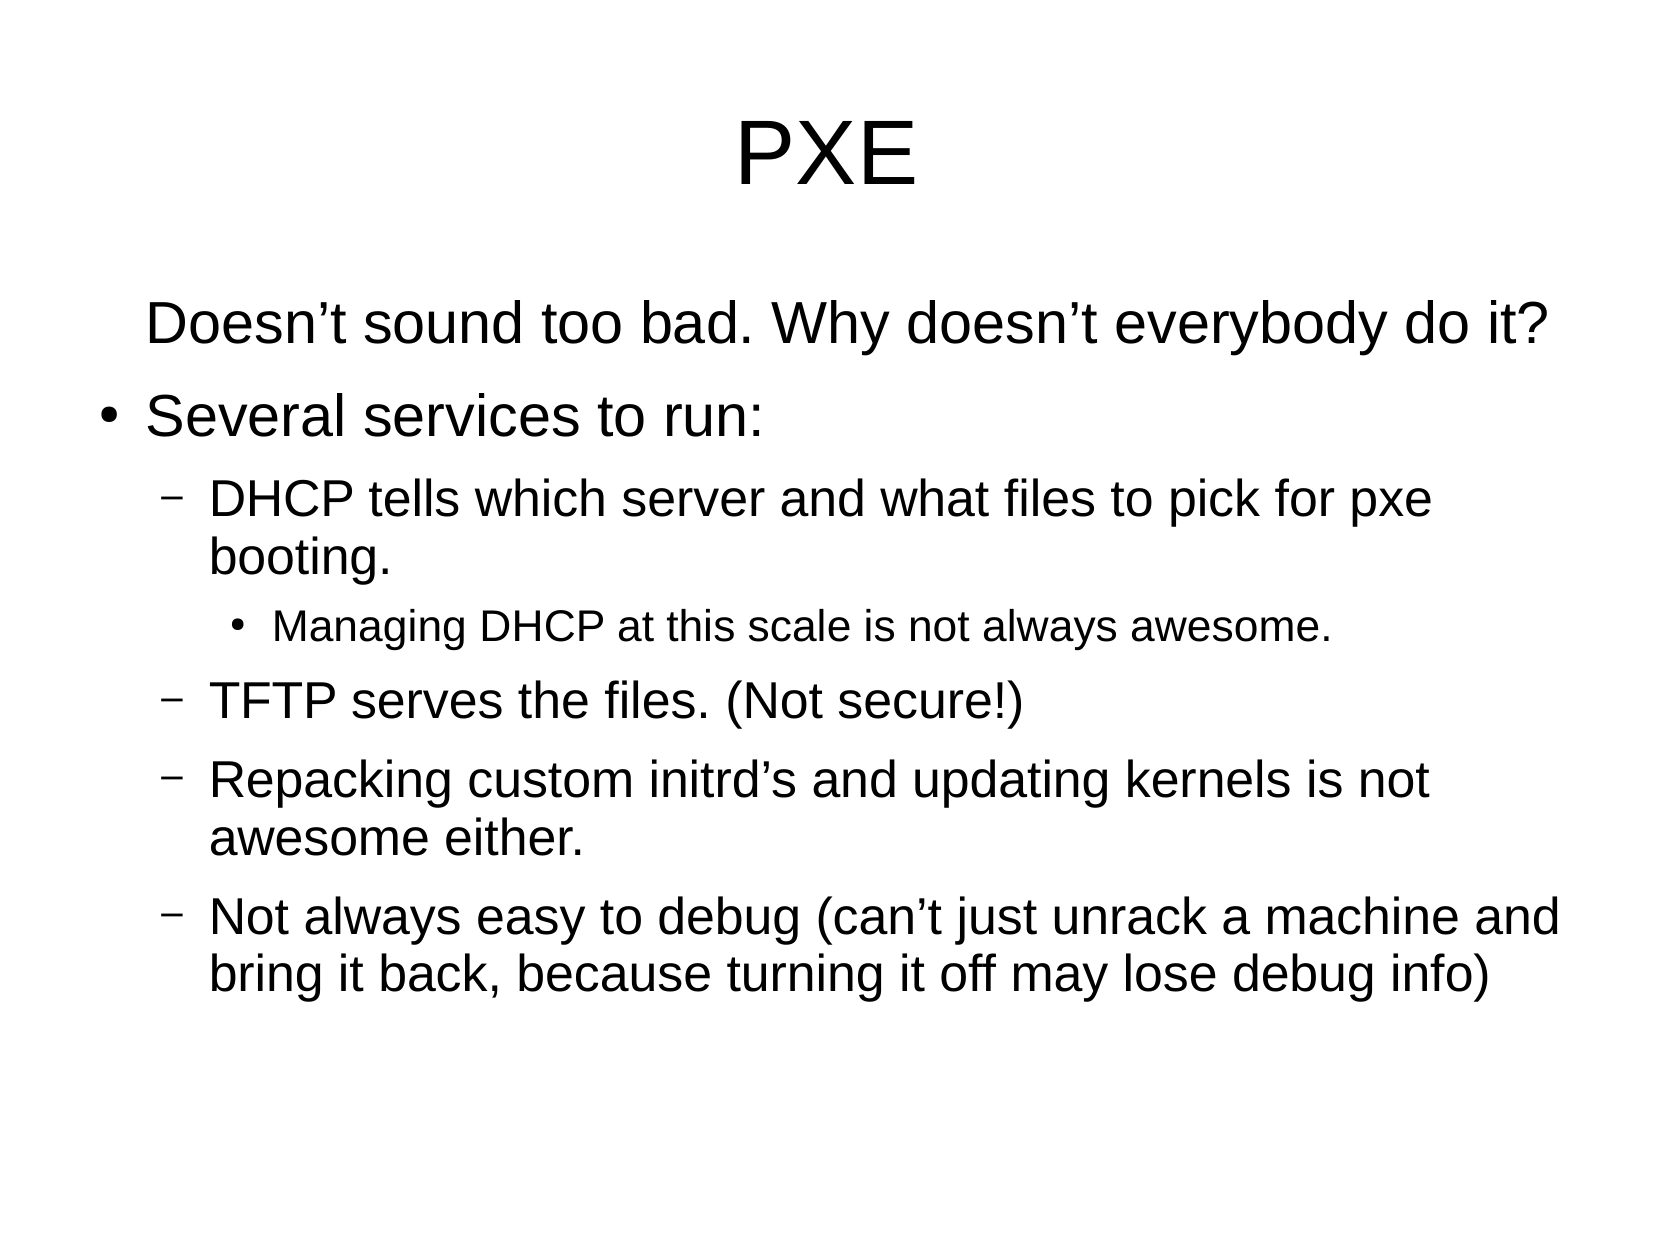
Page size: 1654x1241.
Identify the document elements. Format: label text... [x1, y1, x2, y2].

list Doesn’t sound too bad. Why doesn’t everybody do it? Several services to run: DHCP tells which server and what files to pick for pxe booting. Managing DHCP at this scale is not always awesome. TFTP serves the files. (Not secure!) Repacking custom initrd’s and updating kernels is not awesome either. Not always easy to debug (can’t just unrack a machine and bring it back, because turning it off may lose debug info) [82, 290, 1571, 1096]
title PXE [82, 49, 1571, 257]
